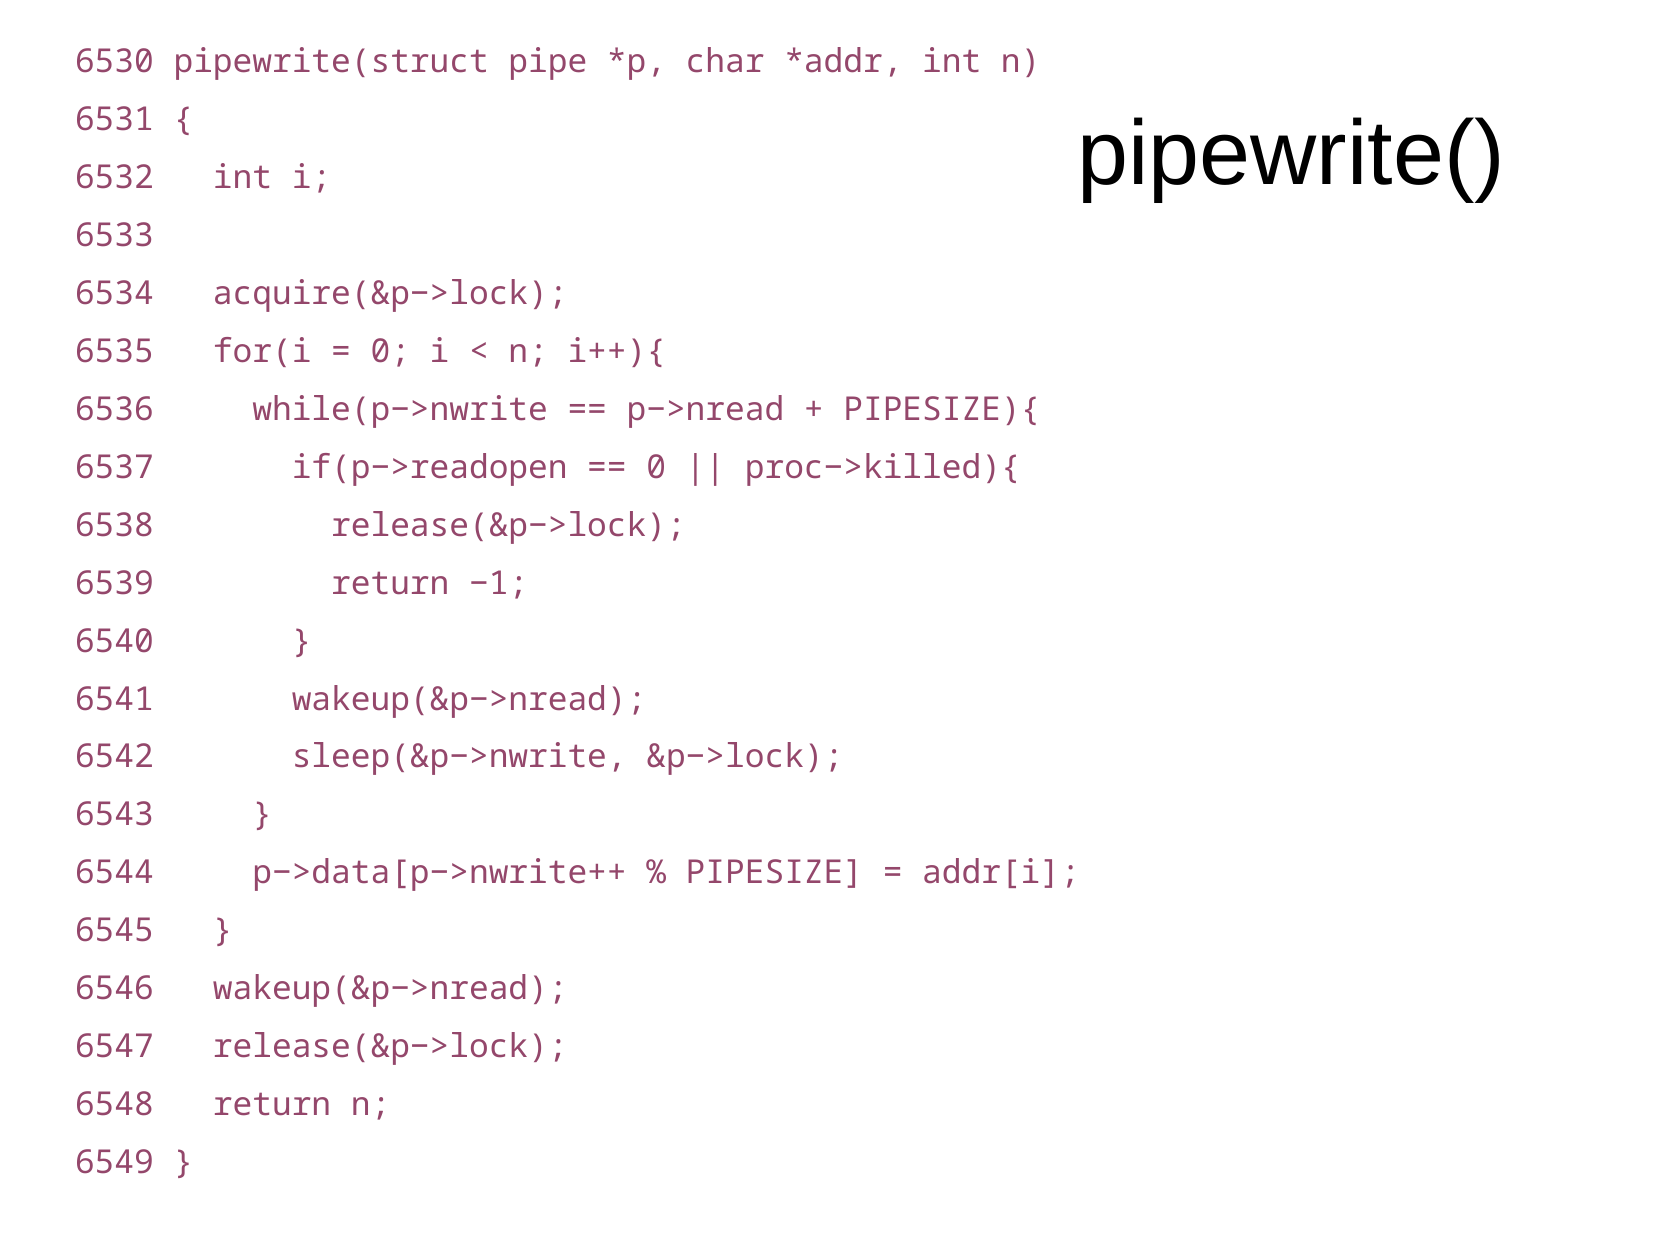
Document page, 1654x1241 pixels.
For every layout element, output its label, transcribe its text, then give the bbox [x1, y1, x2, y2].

list 6530 pipewrite(struct pipe *p, char *addr, int n) 6531 { 6532 int i; 6533 6534 acquire(&p−>lock); 6535 for(i = 0; i < n; i++){ 6536 while(p−>nwrite == p−>nread + PIPESIZE){ 6537 if(p−>readopen == 0 || proc−>killed){ 6538 release(&p−>lock); 6539 return −1; 6540 } 6541 wakeup(&p−>nread); 6542 sleep(&p−>nwrite, &p−>lock); 6543 } 6544 p−>data[p−>nwrite++ % PIPESIZE] = addr[i]; 6545 } 6546 wakeup(&p−>nread); 6547 release(&p−>lock); 6548 return n; 6549 } [75, 37, 1613, 1201]
